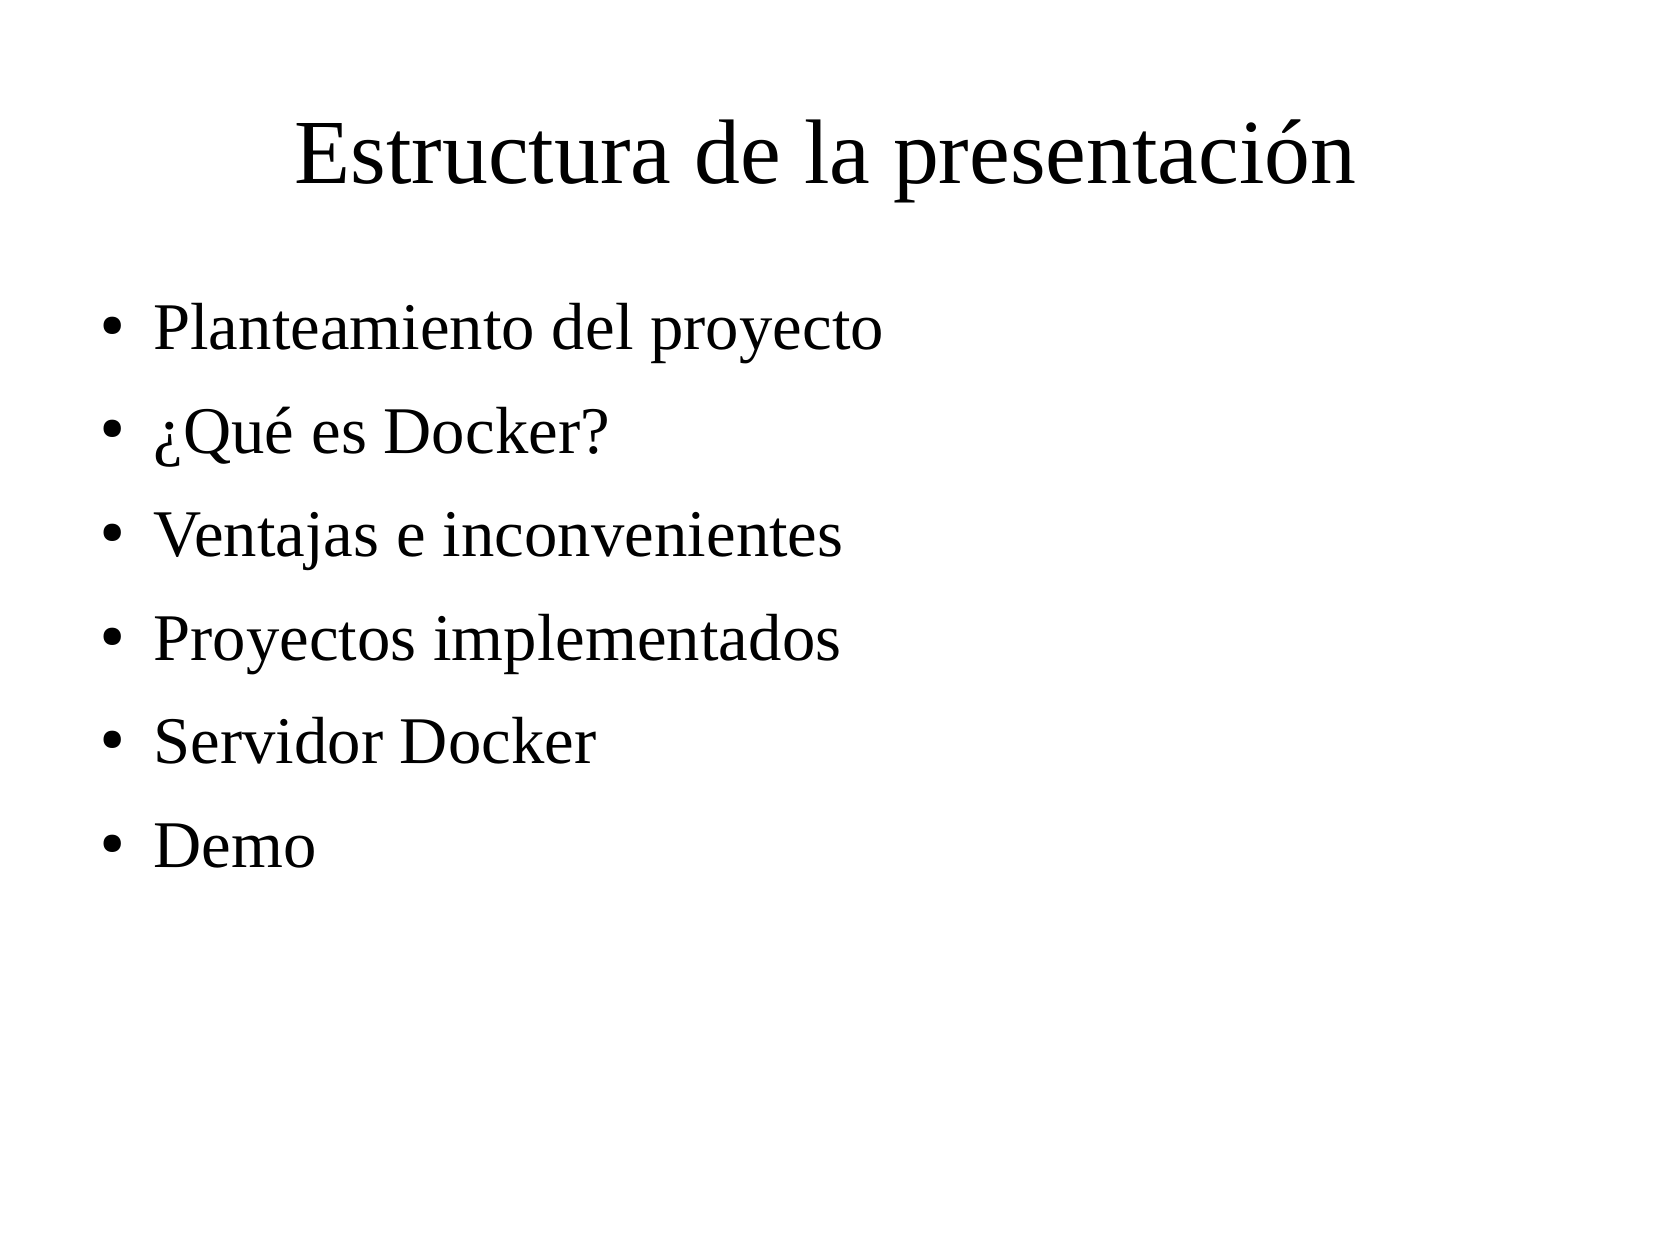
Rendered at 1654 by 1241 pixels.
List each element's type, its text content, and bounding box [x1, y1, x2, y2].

list Planteamiento del proyecto ¿Qué es Docker? Ventajas e inconvenientes Proyectos implementados Servidor Docker Demo [82, 290, 1571, 1109]
title Estructura de la presentación [82, 49, 1571, 257]
